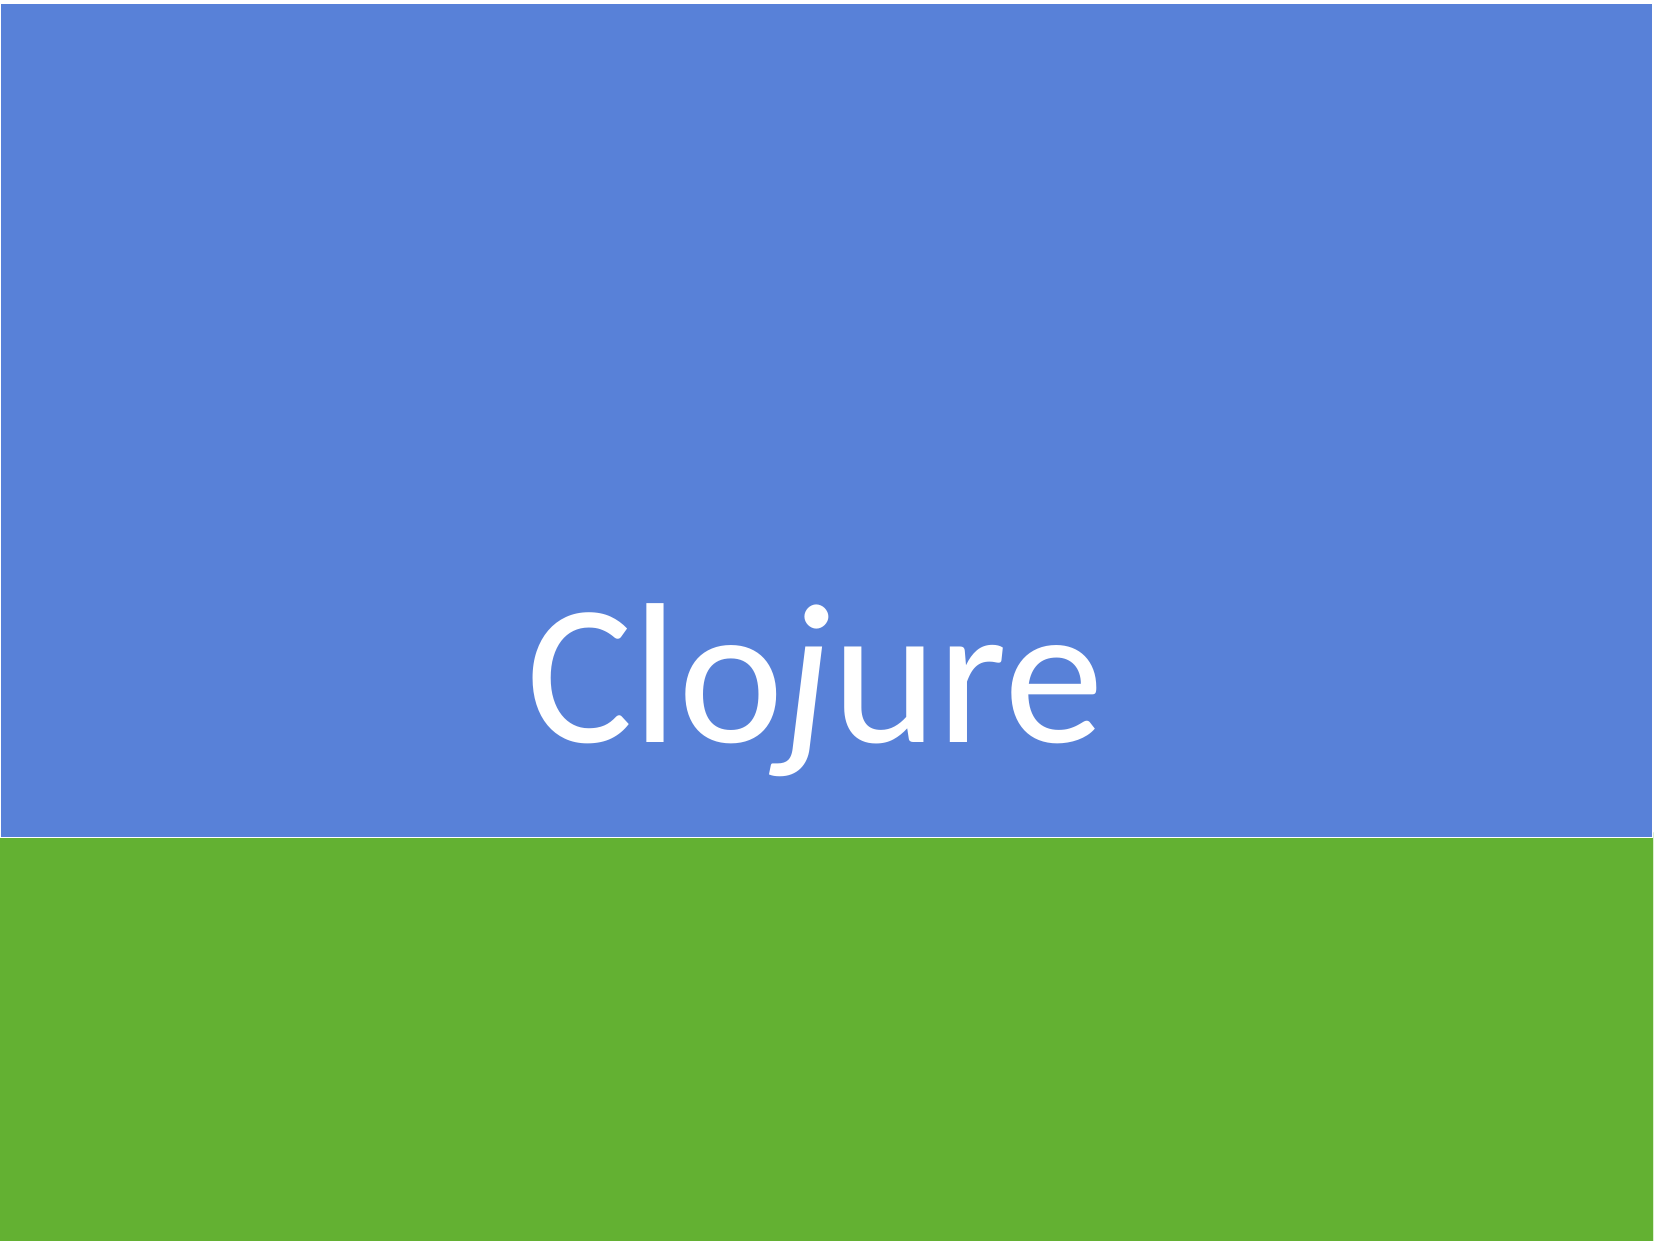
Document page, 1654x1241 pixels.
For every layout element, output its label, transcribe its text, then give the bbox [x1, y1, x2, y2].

subtitle Clojure [377, 557, 1252, 827]
